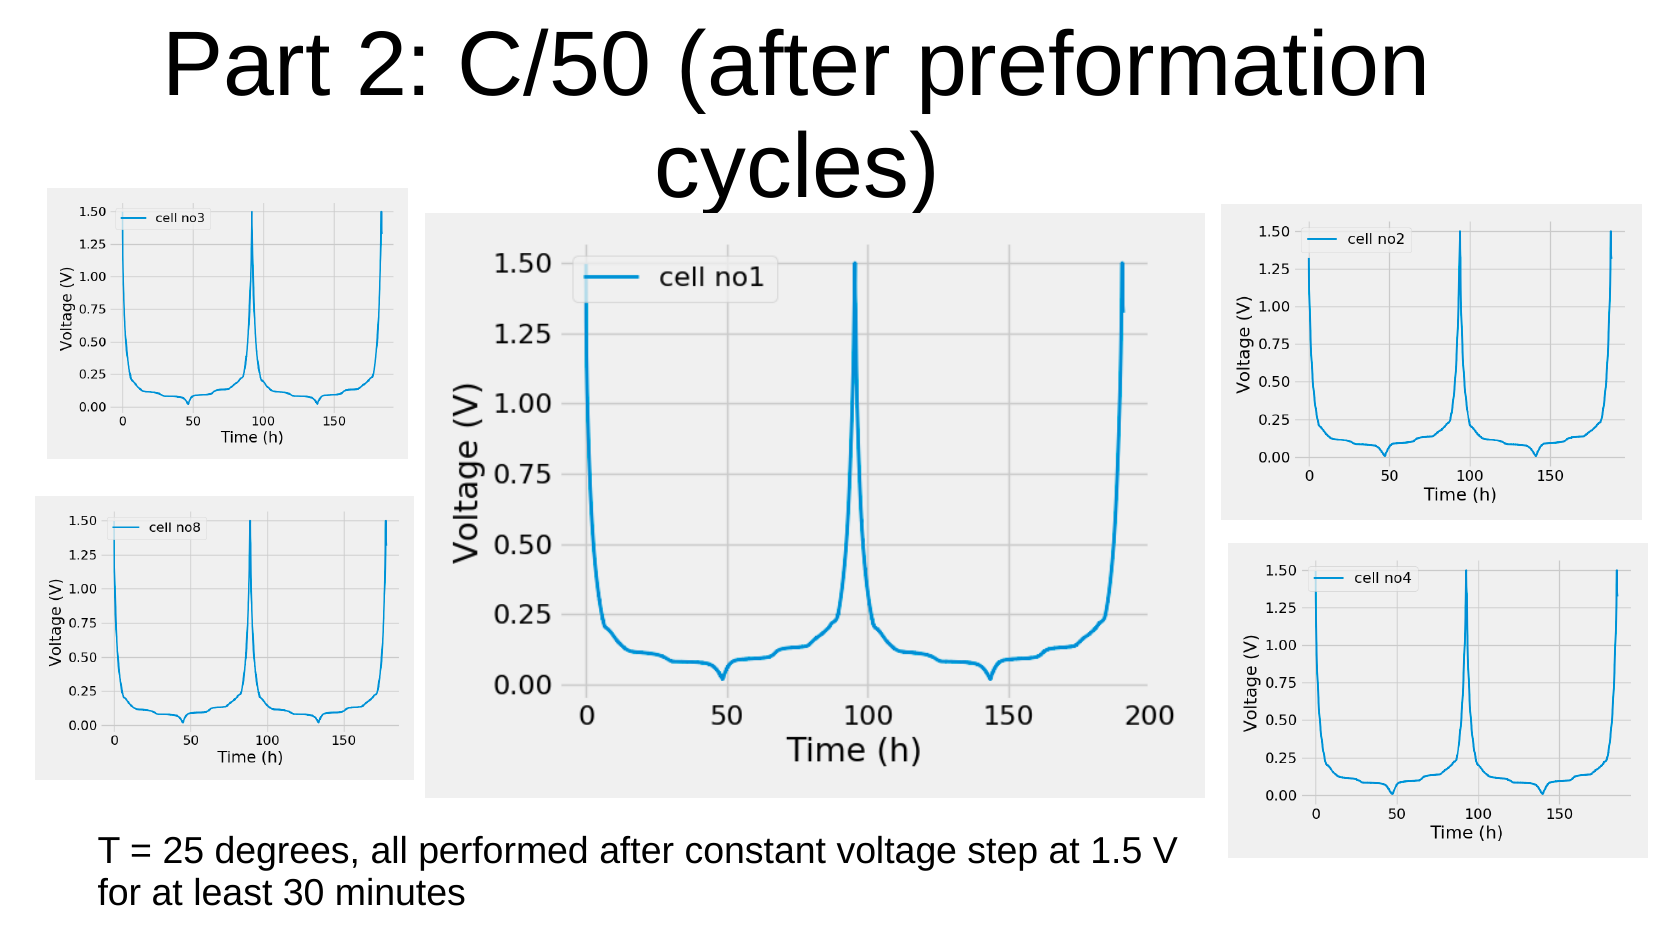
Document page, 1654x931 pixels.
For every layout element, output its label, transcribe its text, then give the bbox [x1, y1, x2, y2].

text_box T = 25 degrees, all performed after constant voltage step at 1.5 V for at least 30 minutes [82, 822, 1536, 922]
picture [425, 213, 1205, 798]
picture [1228, 543, 1648, 858]
picture [47, 188, 408, 459]
title Part 2: C/50 (after preformation cycles) [82, 12, 1512, 218]
picture [1221, 204, 1642, 520]
picture [35, 496, 414, 780]
